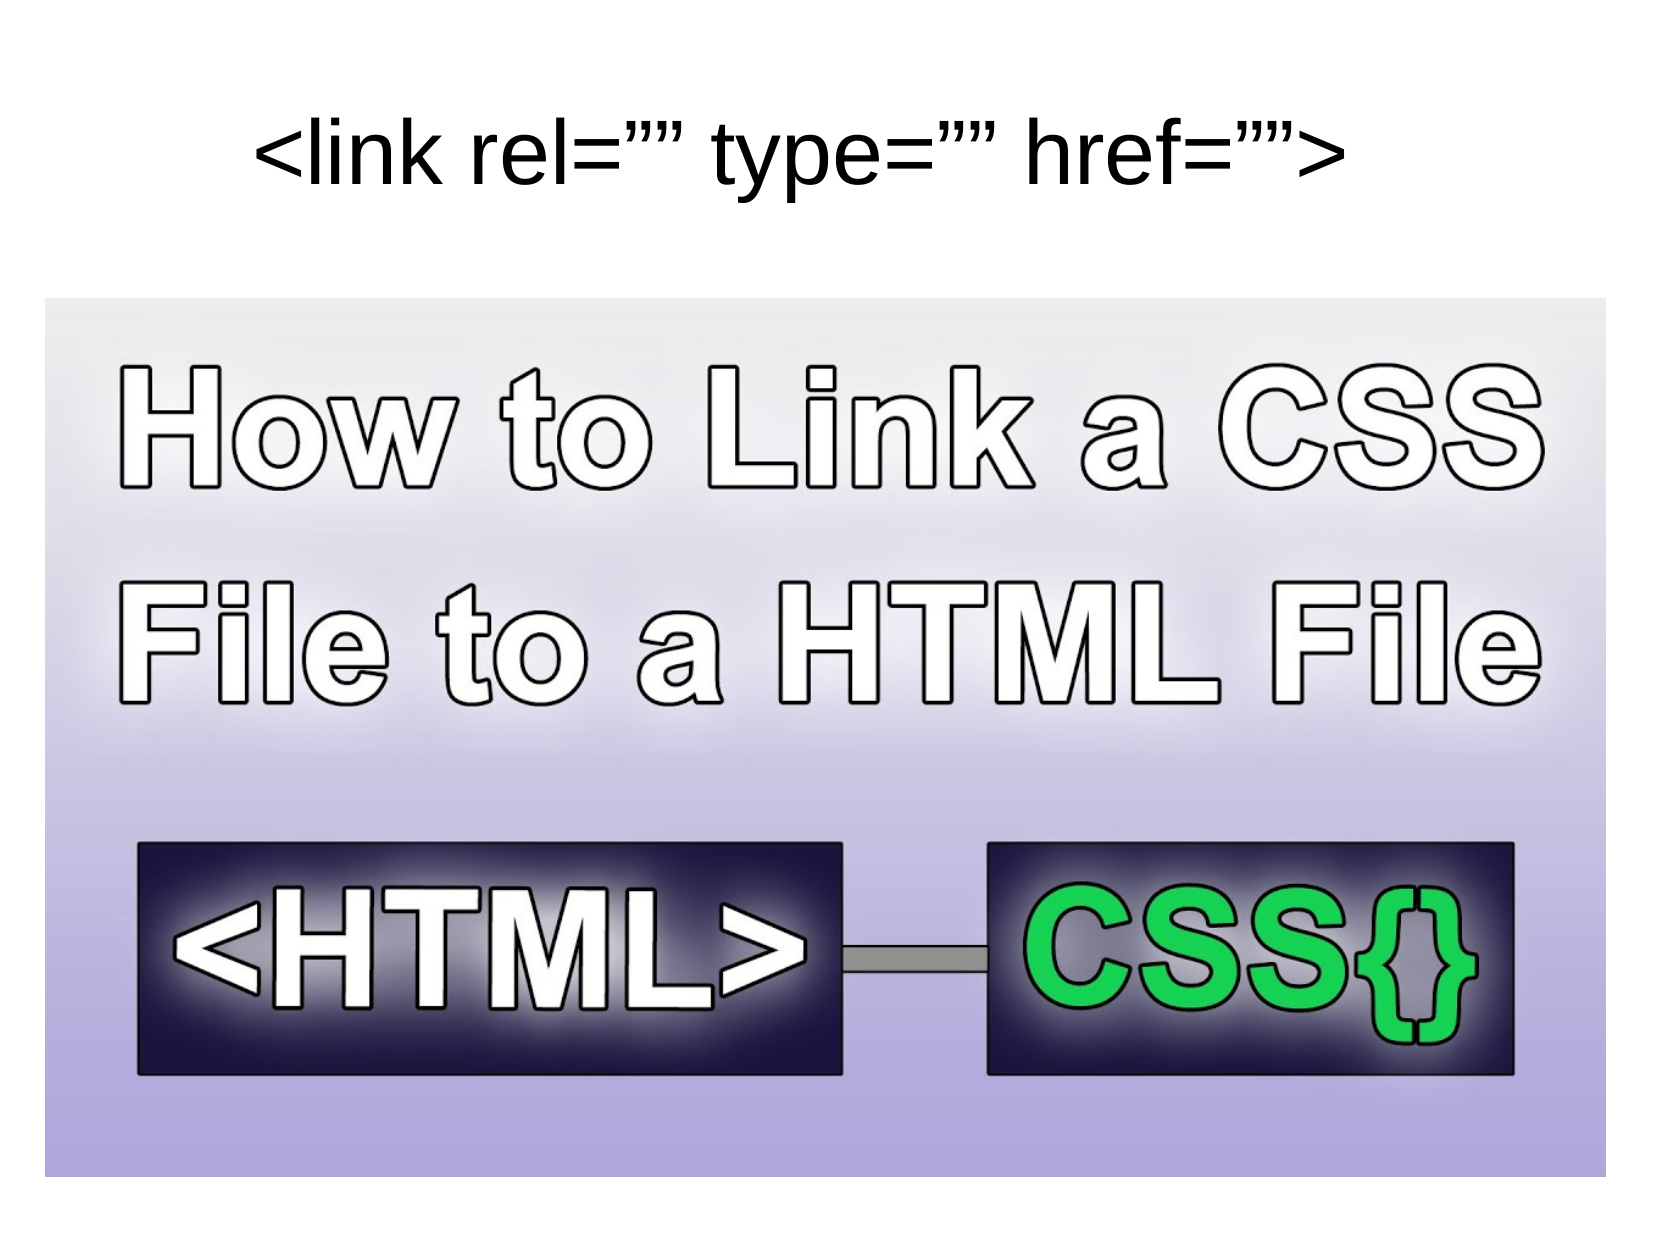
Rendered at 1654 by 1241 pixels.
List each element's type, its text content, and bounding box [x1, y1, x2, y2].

title <link rel=”” type=”” href=””> [82, 49, 1571, 257]
picture [45, 298, 1606, 1177]
